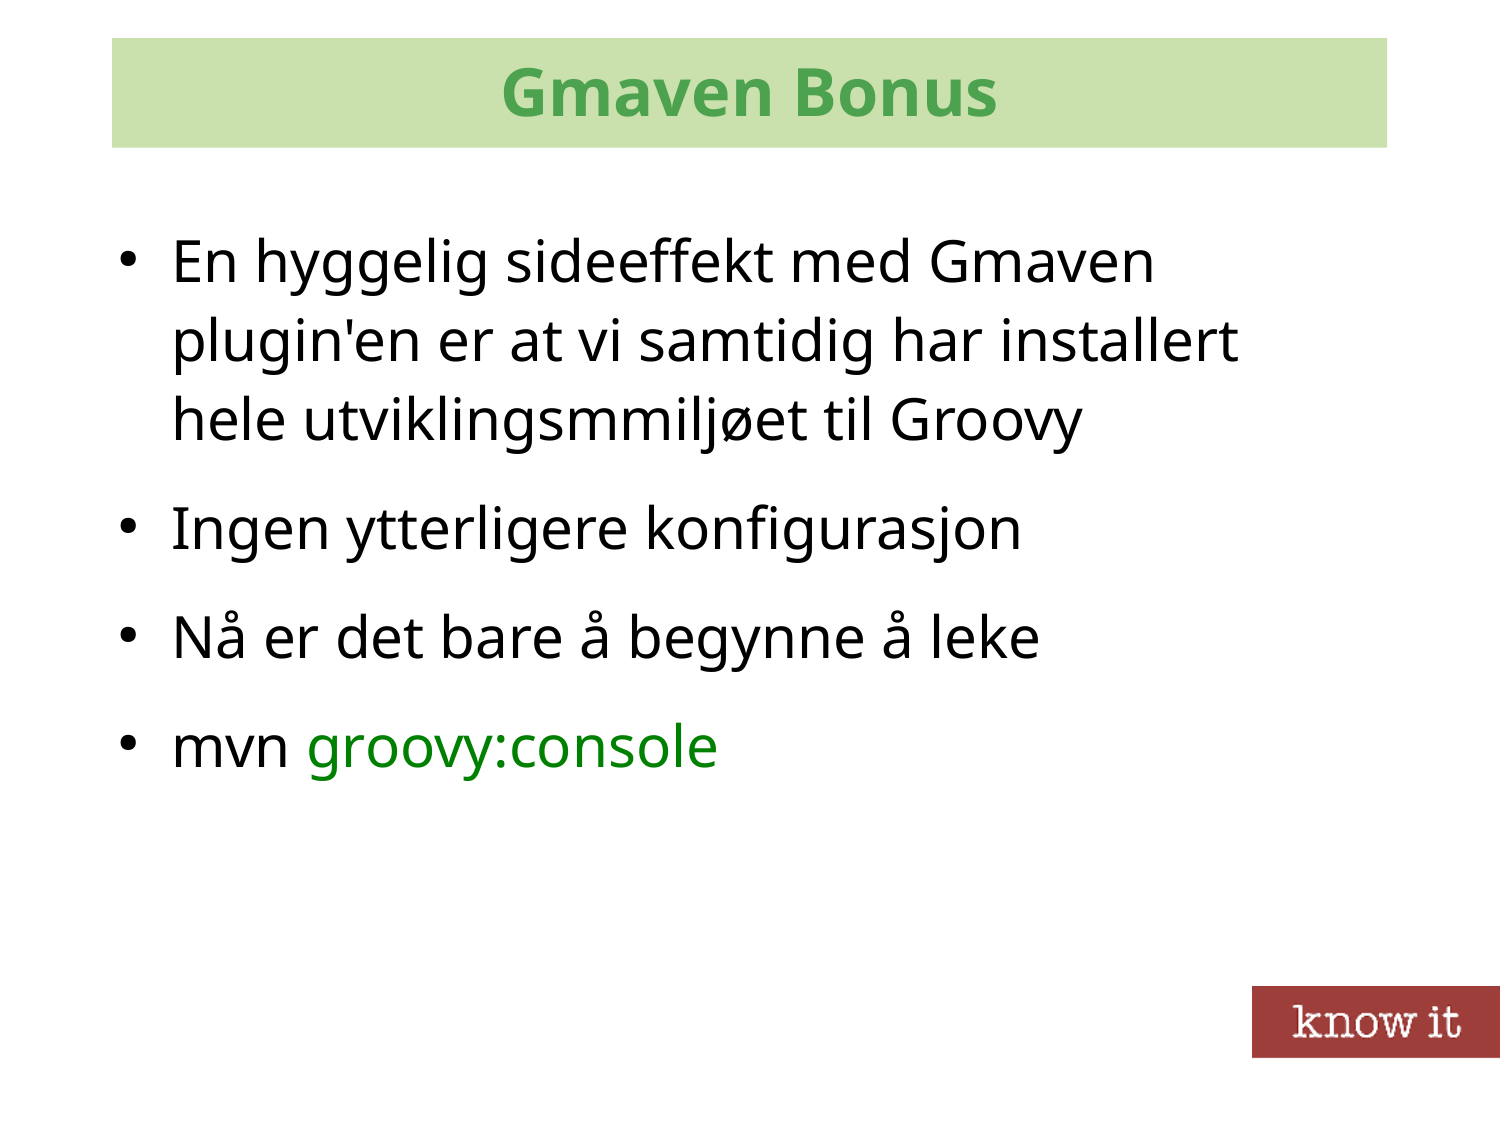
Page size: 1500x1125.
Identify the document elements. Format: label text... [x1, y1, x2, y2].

list En hyggelig sideeffekt med Gmaven plugin'en er at vi samtidig har installert hele utviklingsmmiljøet til Groovy Ingen ytterligere konfigurasjon Nå er det bare å begynne å leke mvn groovy:console [100, 220, 1360, 935]
text_box Gmaven Bonus [112, 38, 1388, 148]
picture [1252, 986, 1500, 1058]
